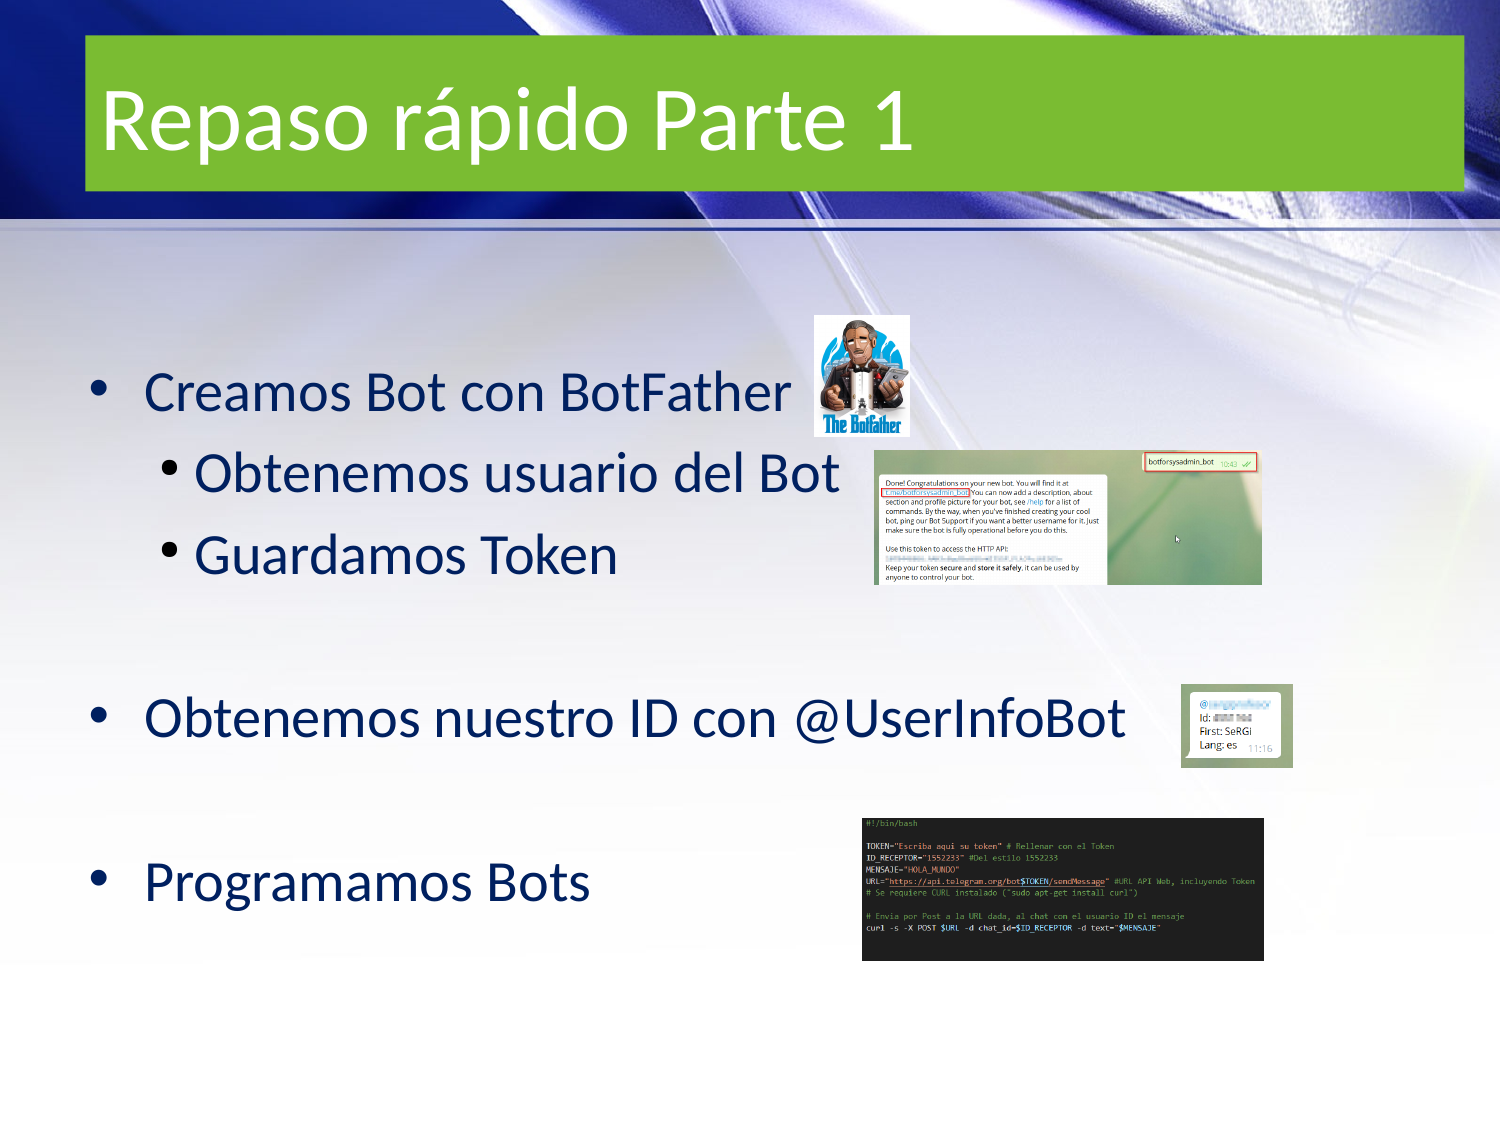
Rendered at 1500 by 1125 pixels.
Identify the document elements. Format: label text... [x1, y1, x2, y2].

picture [0, 0, 1500, 1125]
text_box Creamos Bot con BotFather Obtenemos usuario del Bot Guardamos Token Obtenemos nuestro ID con @UserInfoBot Programamos Bots [73, 345, 1424, 989]
text_box Repaso rápido Parte 1 [85, 35, 1465, 192]
